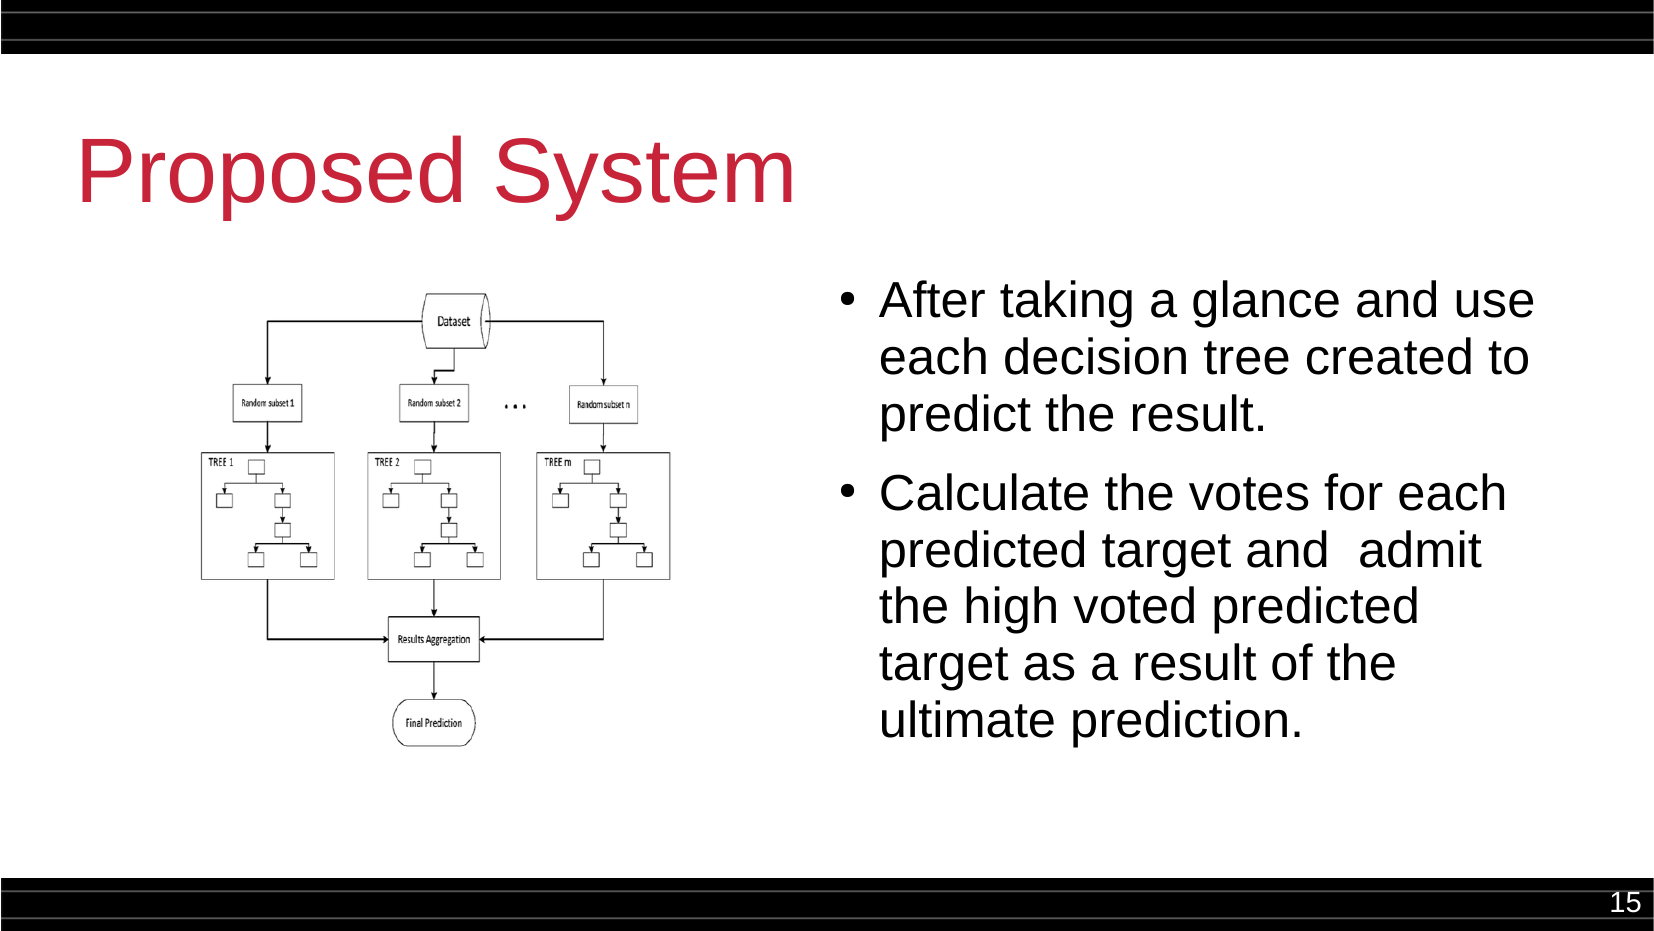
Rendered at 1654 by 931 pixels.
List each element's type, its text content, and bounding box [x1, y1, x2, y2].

title Proposed System [75, 92, 1564, 249]
picture [1, 0, 1654, 54]
picture [1, 878, 1654, 931]
list After taking a glance and use each decision tree created to predict the result. Calculate the votes for each predicted target and admit the high voted predicted target as a result of the ultimate prediction. [825, 271, 1552, 758]
picture [191, 271, 701, 757]
